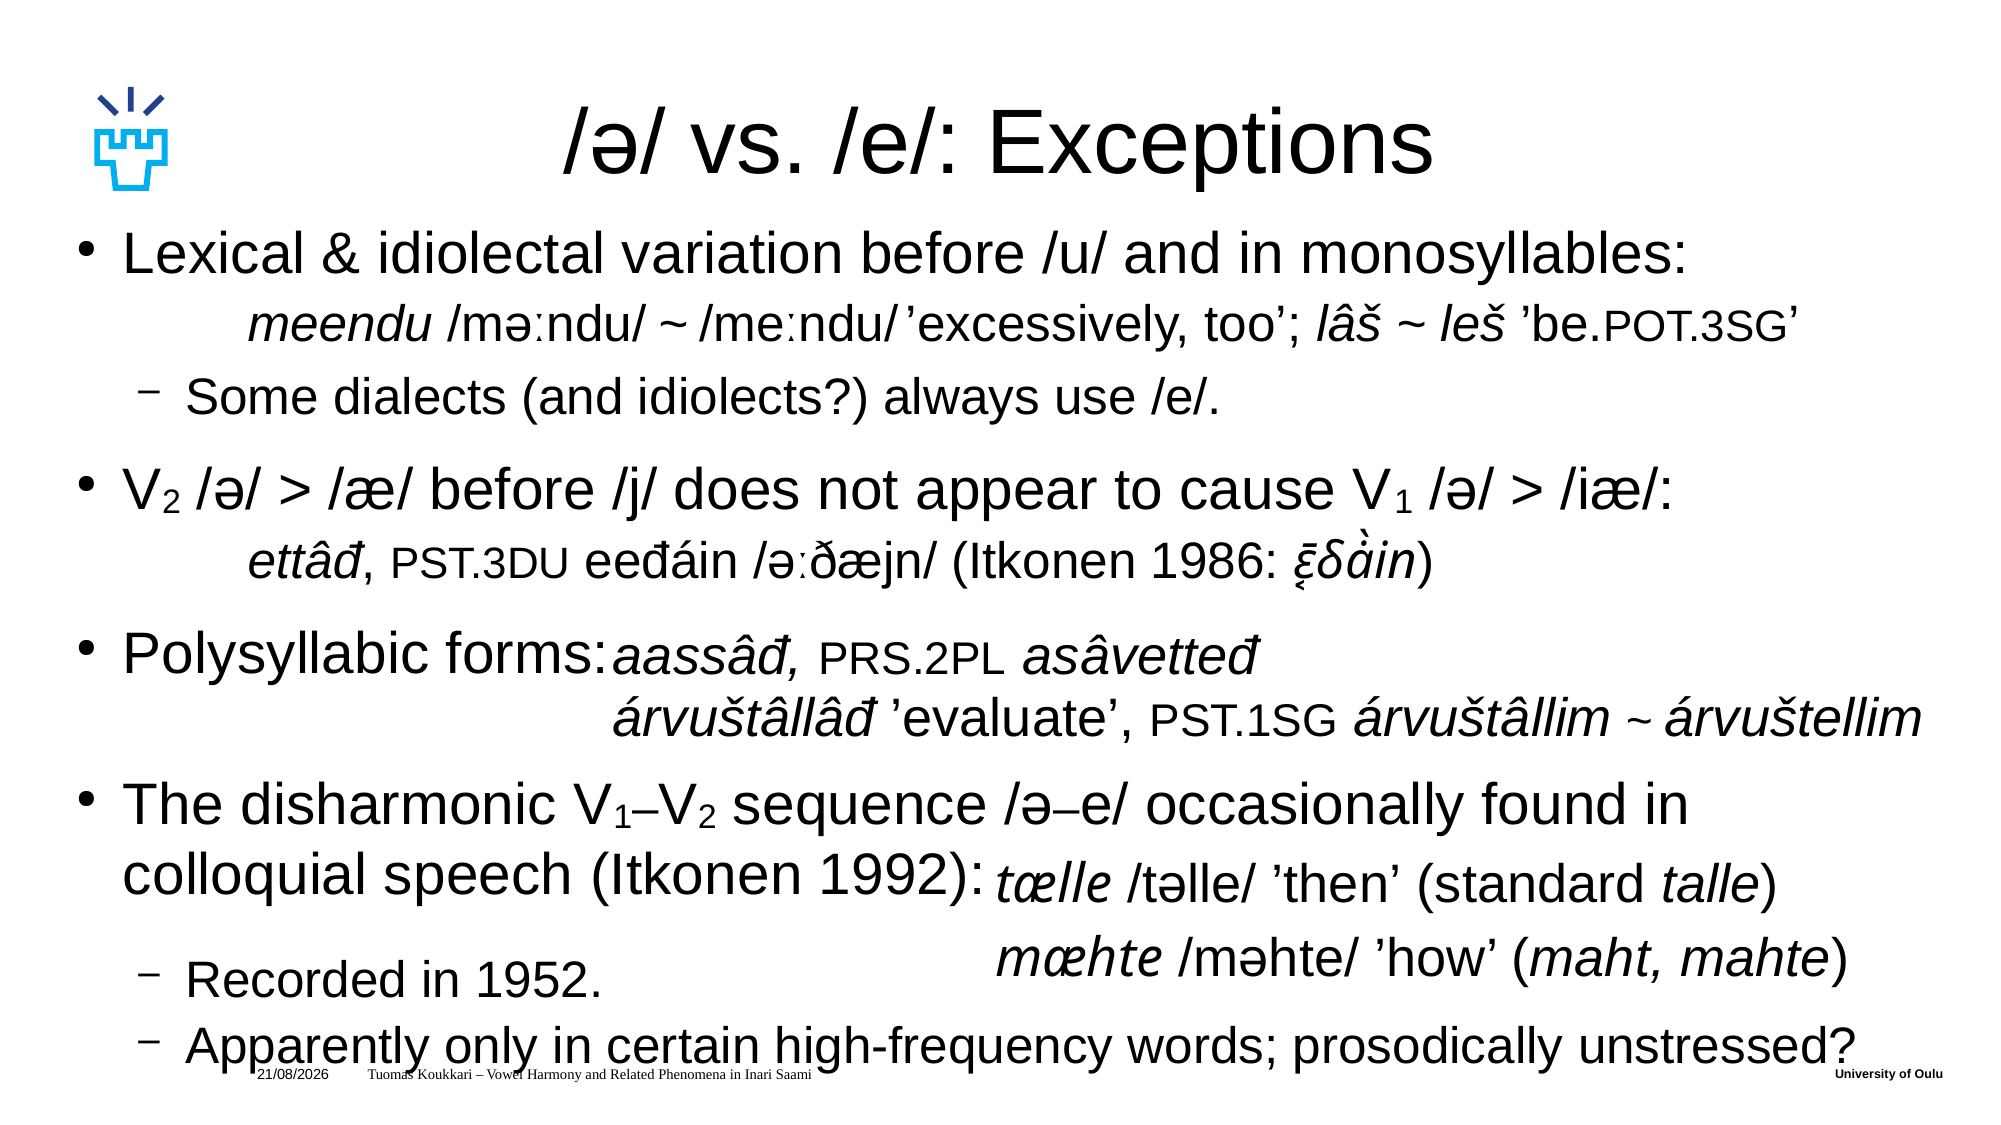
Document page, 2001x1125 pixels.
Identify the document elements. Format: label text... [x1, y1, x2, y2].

text_box aassâđ, PRS.2PL asâvetteđ árvuštâllâđ ’evaluate’, PST.1SG árvuštâllim ~ árvuštellim [597, 614, 1943, 756]
list Lexical & idiolectal variation before /u/ and in monosyllables: meendu /məːndu/ ~ /meːndu/ ’excessively, too’; lâš ~ leš ’be.POT.3SG’ Some dialects (and idiolects?) always use /e/. V2 /ə/ > /æ/ before /j/ does not appear to cause V1 /ə/ > /iæ/: ettâđ, PST.3DU eeđáin /əːðæjn/ (Itkonen 1986: ɛ͔̄δȧ̀in) Polysyllabic forms: The disharmonic V1–V2 sequence /ə–e/ occasionally found in colloquial speech (Itkonen 1992): Recorded in 1952. Apparently only in certain high-frequency words; prosodically unstressed? [60, 214, 1949, 1093]
title /ə/ vs. /e/: Exceptions [100, 48, 1900, 237]
text_box tælle /təlle/ ’then’ (standard talle) mæhte /məhte/ ’how’ (maht, mahte) [980, 837, 1896, 979]
